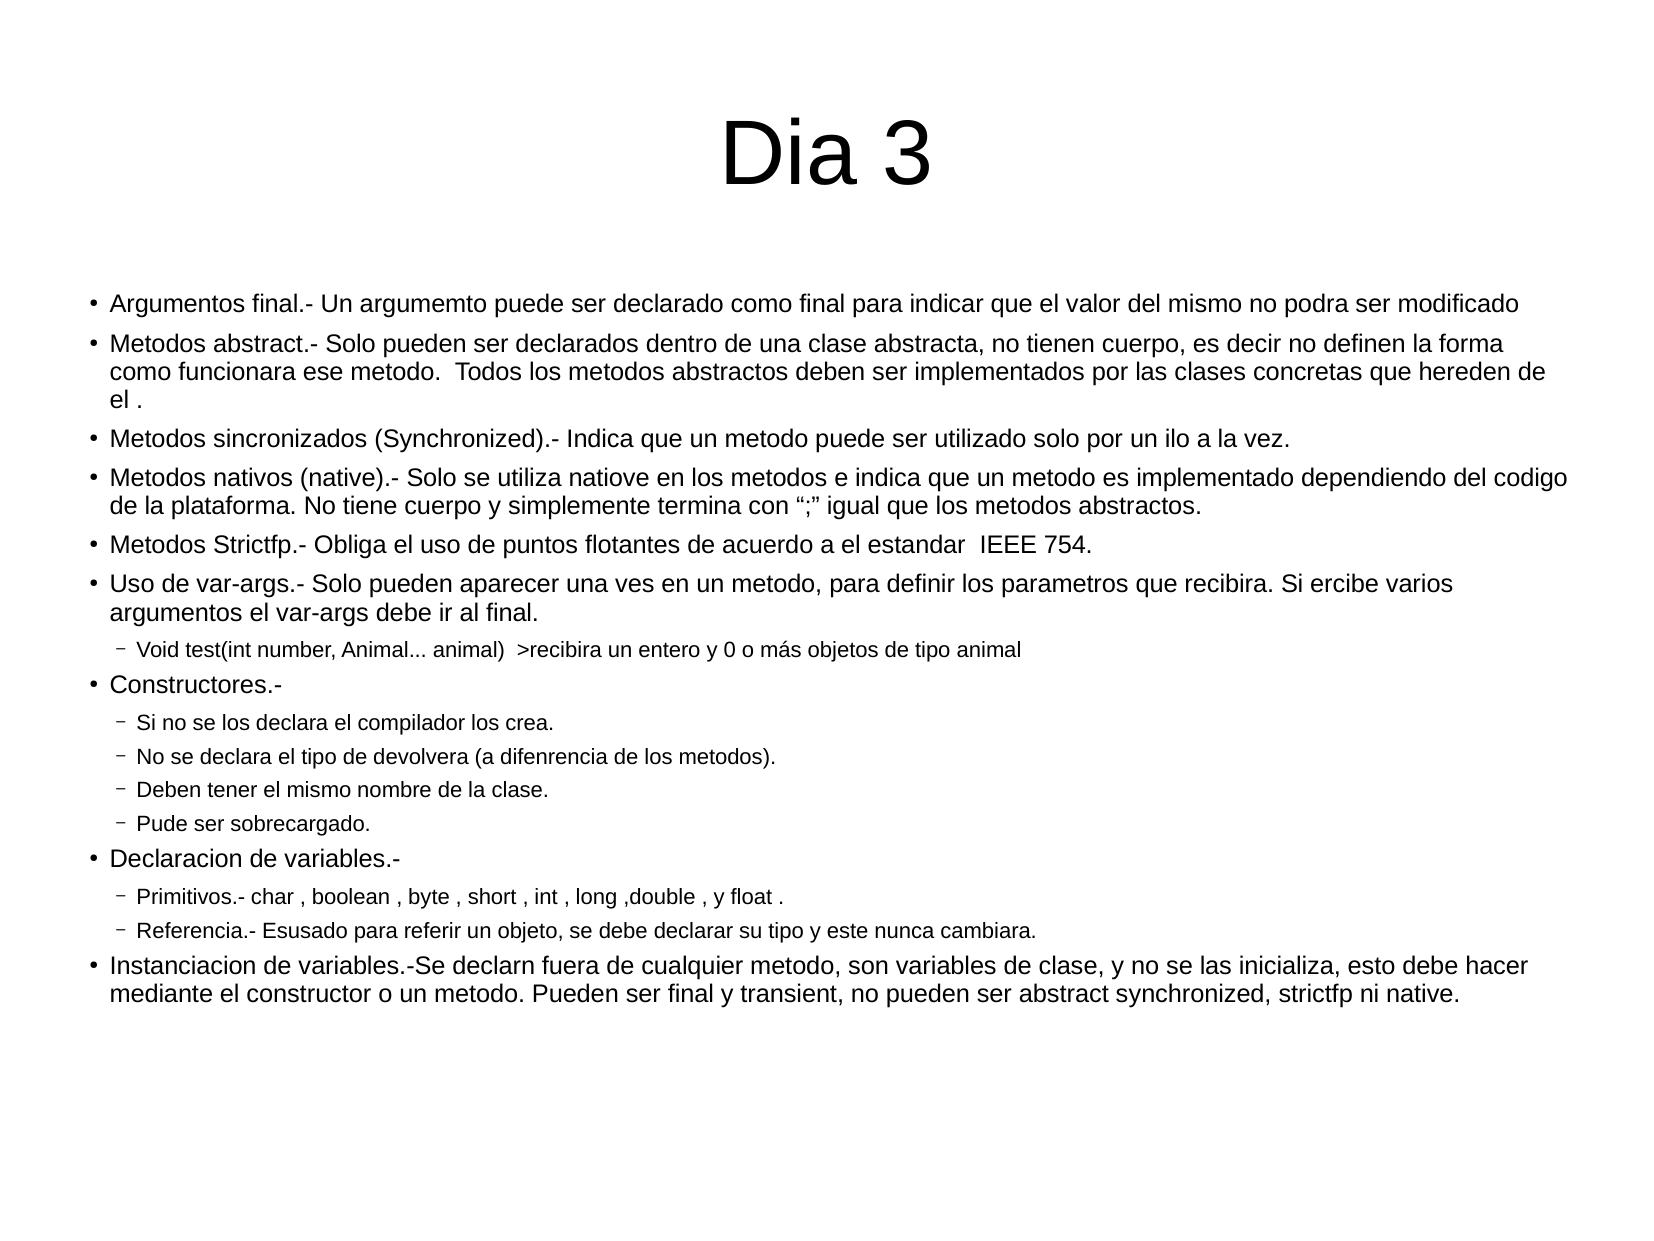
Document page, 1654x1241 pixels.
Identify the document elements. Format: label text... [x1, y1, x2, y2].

list Argumentos final.- Un argumemto puede ser declarado como final para indicar que el valor del mismo no podra ser modificado Metodos abstract.- Solo pueden ser declarados dentro de una clase abstracta, no tienen cuerpo, es decir no definen la forma como funcionara ese metodo. Todos los metodos abstractos deben ser implementados por las clases concretas que hereden de el . Metodos sincronizados (Synchronized).- Indica que un metodo puede ser utilizado solo por un ilo a la vez. Metodos nativos (native).- Solo se utiliza natiove en los metodos e indica que un metodo es implementado dependiendo del codigo de la plataforma. No tiene cuerpo y simplemente termina con “;” igual que los metodos abstractos. Metodos Strictfp.- Obliga el uso de puntos flotantes de acuerdo a el estandar IEEE 754. Uso de var-args.- Solo pueden aparecer una ves en un metodo, para definir los parametros que recibira. Si ercibe varios argumentos el var-args debe ir al final. Void test(int number, Animal... animal) >recibira un entero y 0 o más objetos de tipo animal Constructores.- Si no se los declara el compilador los crea. No se declara el tipo de devolvera (a difenrencia de los metodos). Deben tener el mismo nombre de la clase. Pude ser sobrecargado. Declaracion de variables.- Primitivos.- char , boolean , byte , short , int , long ,double , y float . Referencia.- Esusado para referir un objeto, se debe declarar su tipo y este nunca cambiara. Instanciacion de variables.-Se declarn fuera de cualquier metodo, son variables de clase, y no se las inicializa, esto debe hacer mediante el constructor o un metodo. Pueden ser final y transient, no pueden ser abstract synchronized, strictfp ni native. [82, 290, 1571, 1010]
title Dia 3 [82, 49, 1571, 257]
